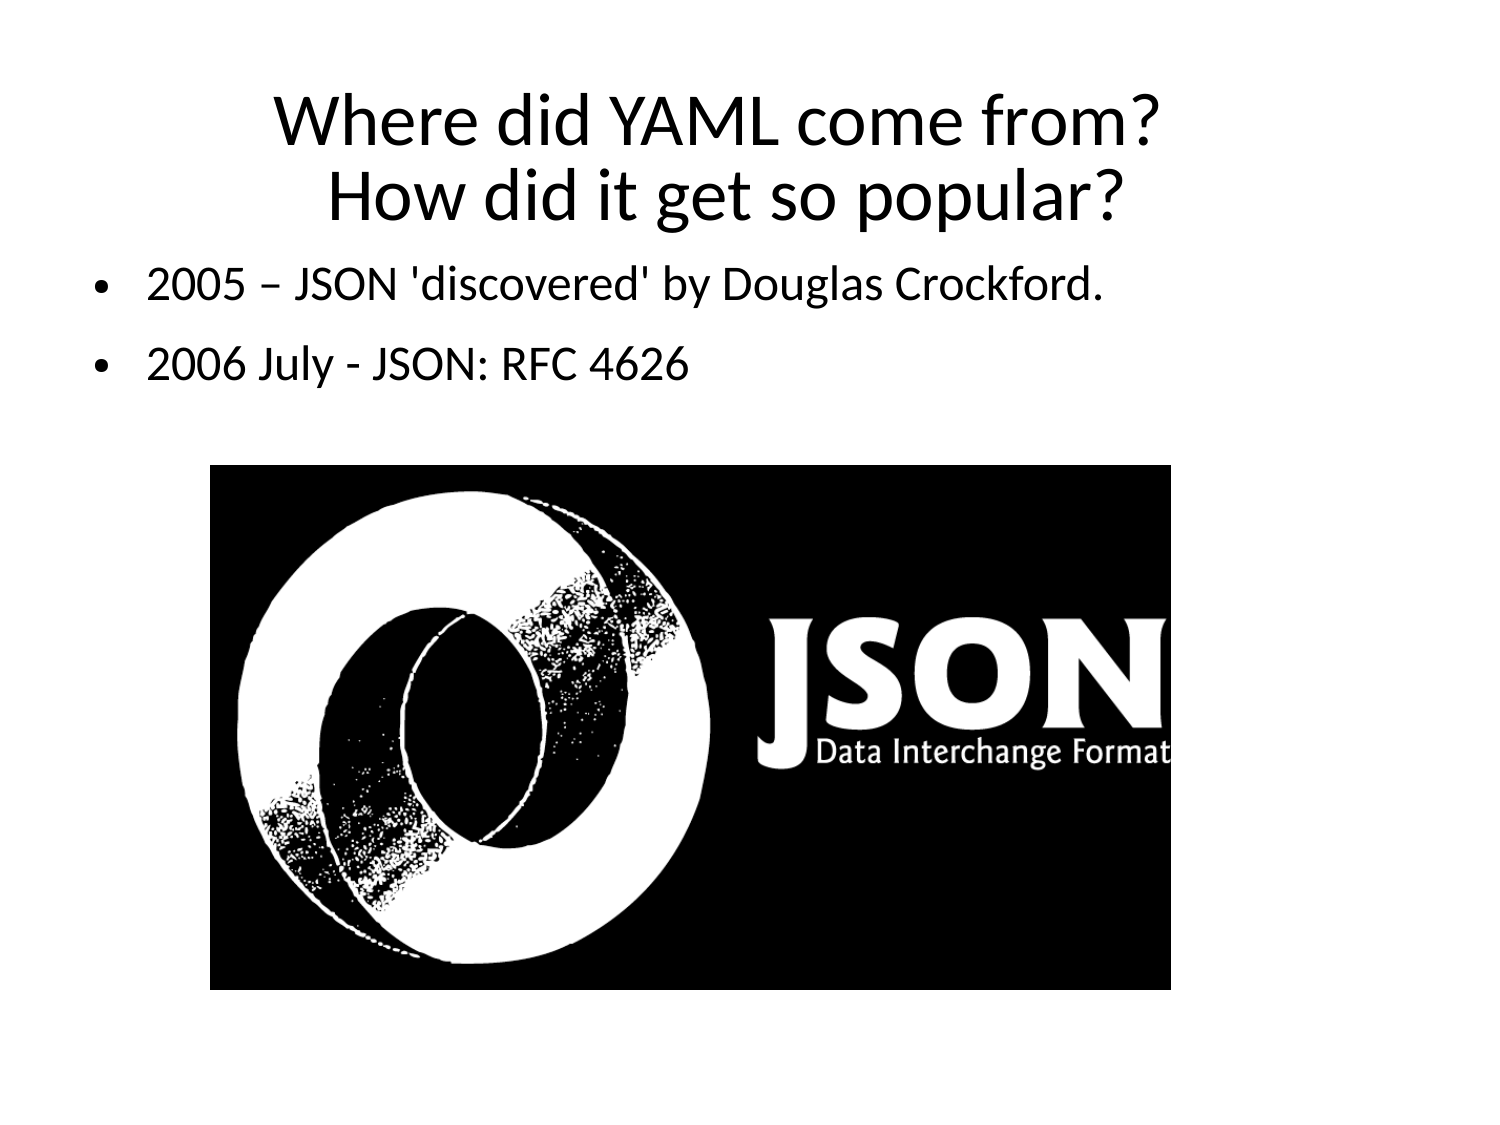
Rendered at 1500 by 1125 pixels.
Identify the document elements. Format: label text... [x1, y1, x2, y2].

list 2005 – JSON 'discovered' by Douglas Crockford. 2006 July - JSON: RFC 4626 [75, 263, 1395, 916]
chart [210, 465, 1171, 991]
title Where did YAML come from? How did it get so popular? [90, 43, 1365, 263]
